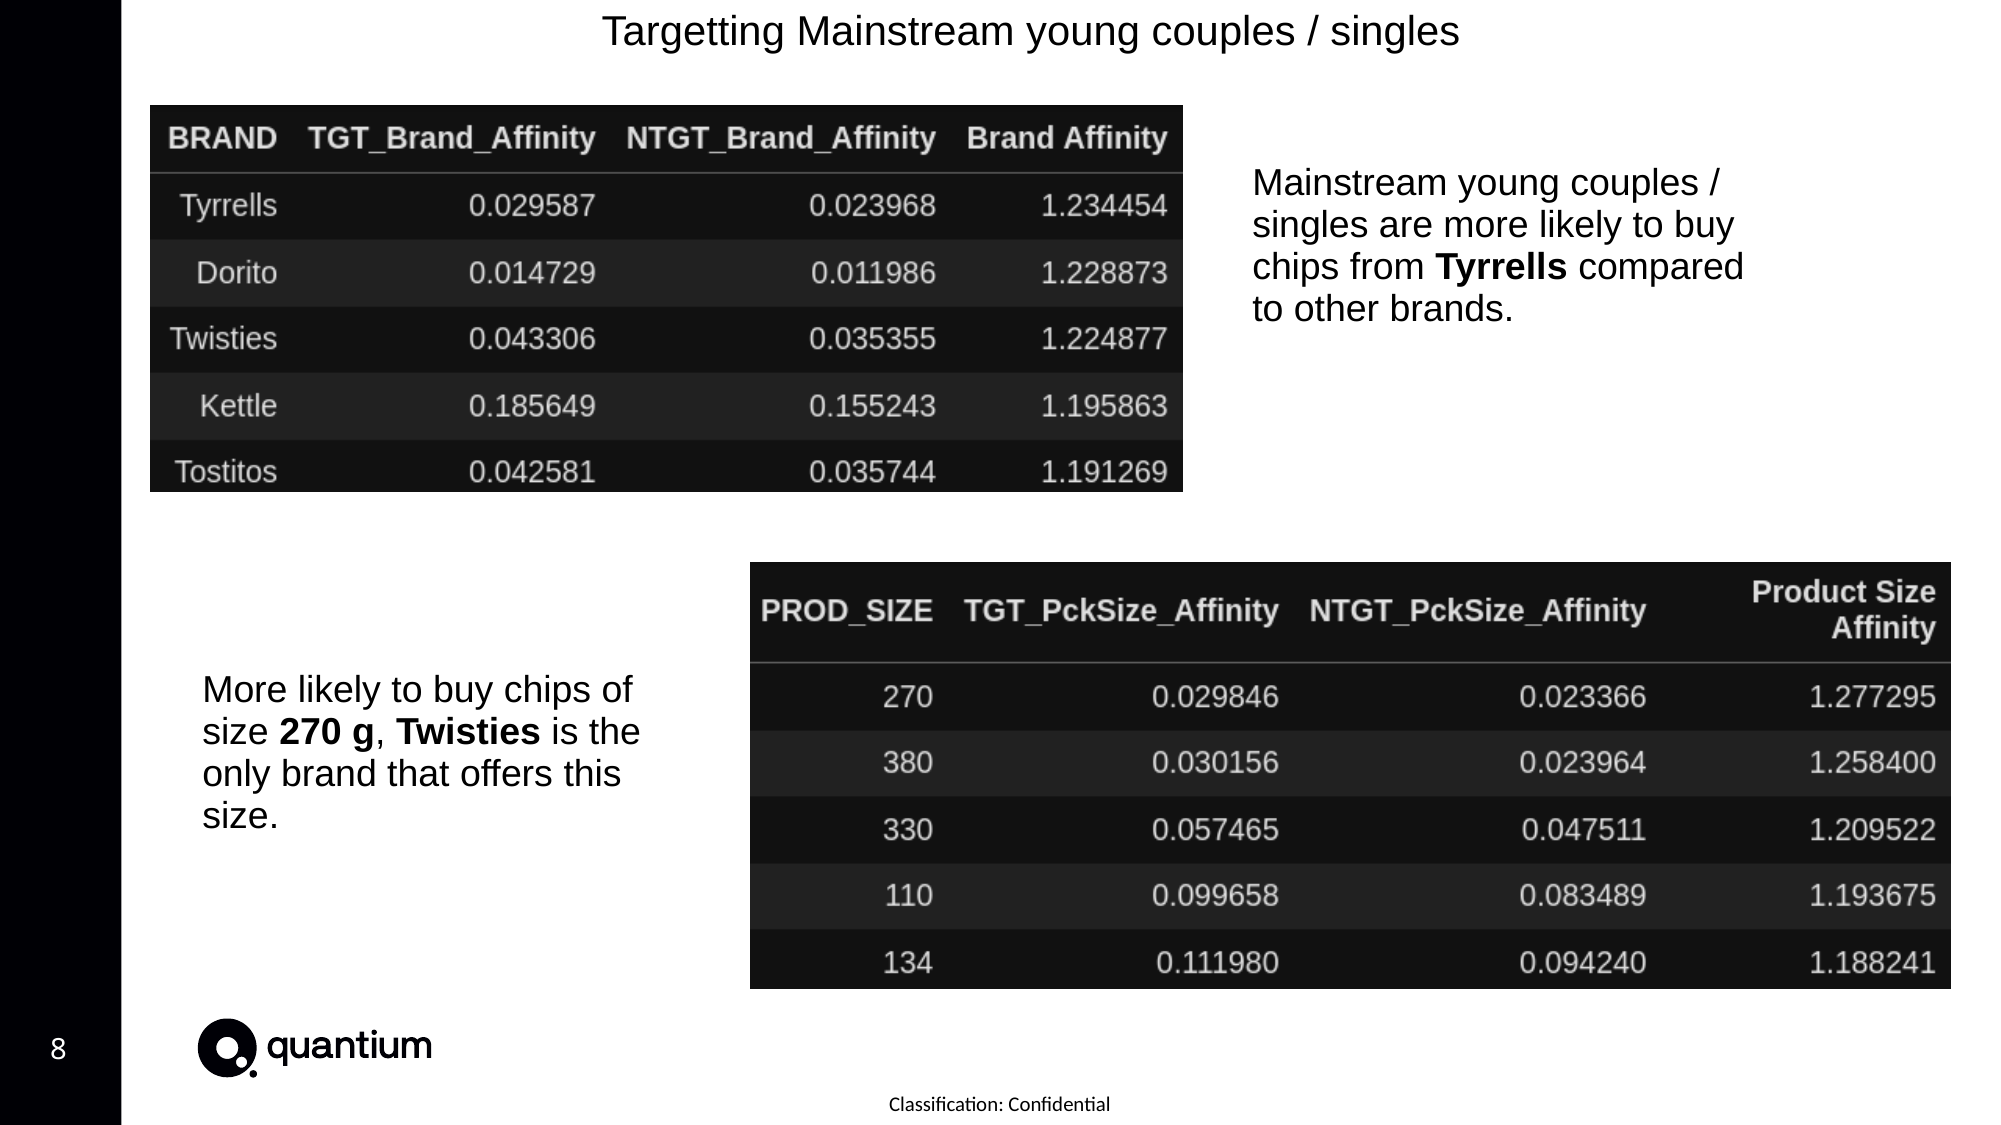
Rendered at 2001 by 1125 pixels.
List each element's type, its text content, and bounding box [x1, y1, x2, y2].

text_box Mainstream young couples / singles are more likely to buy chips from Tyrrells compared to other brands. [1237, 153, 1763, 337]
picture [150, 105, 1183, 492]
text_box More likely to buy chips of size 270 g, Twisties is the only brand that offers this size. [187, 661, 676, 844]
text_box Targetting Mainstream young couples / singles [450, 0, 1613, 62]
picture [750, 562, 1951, 989]
